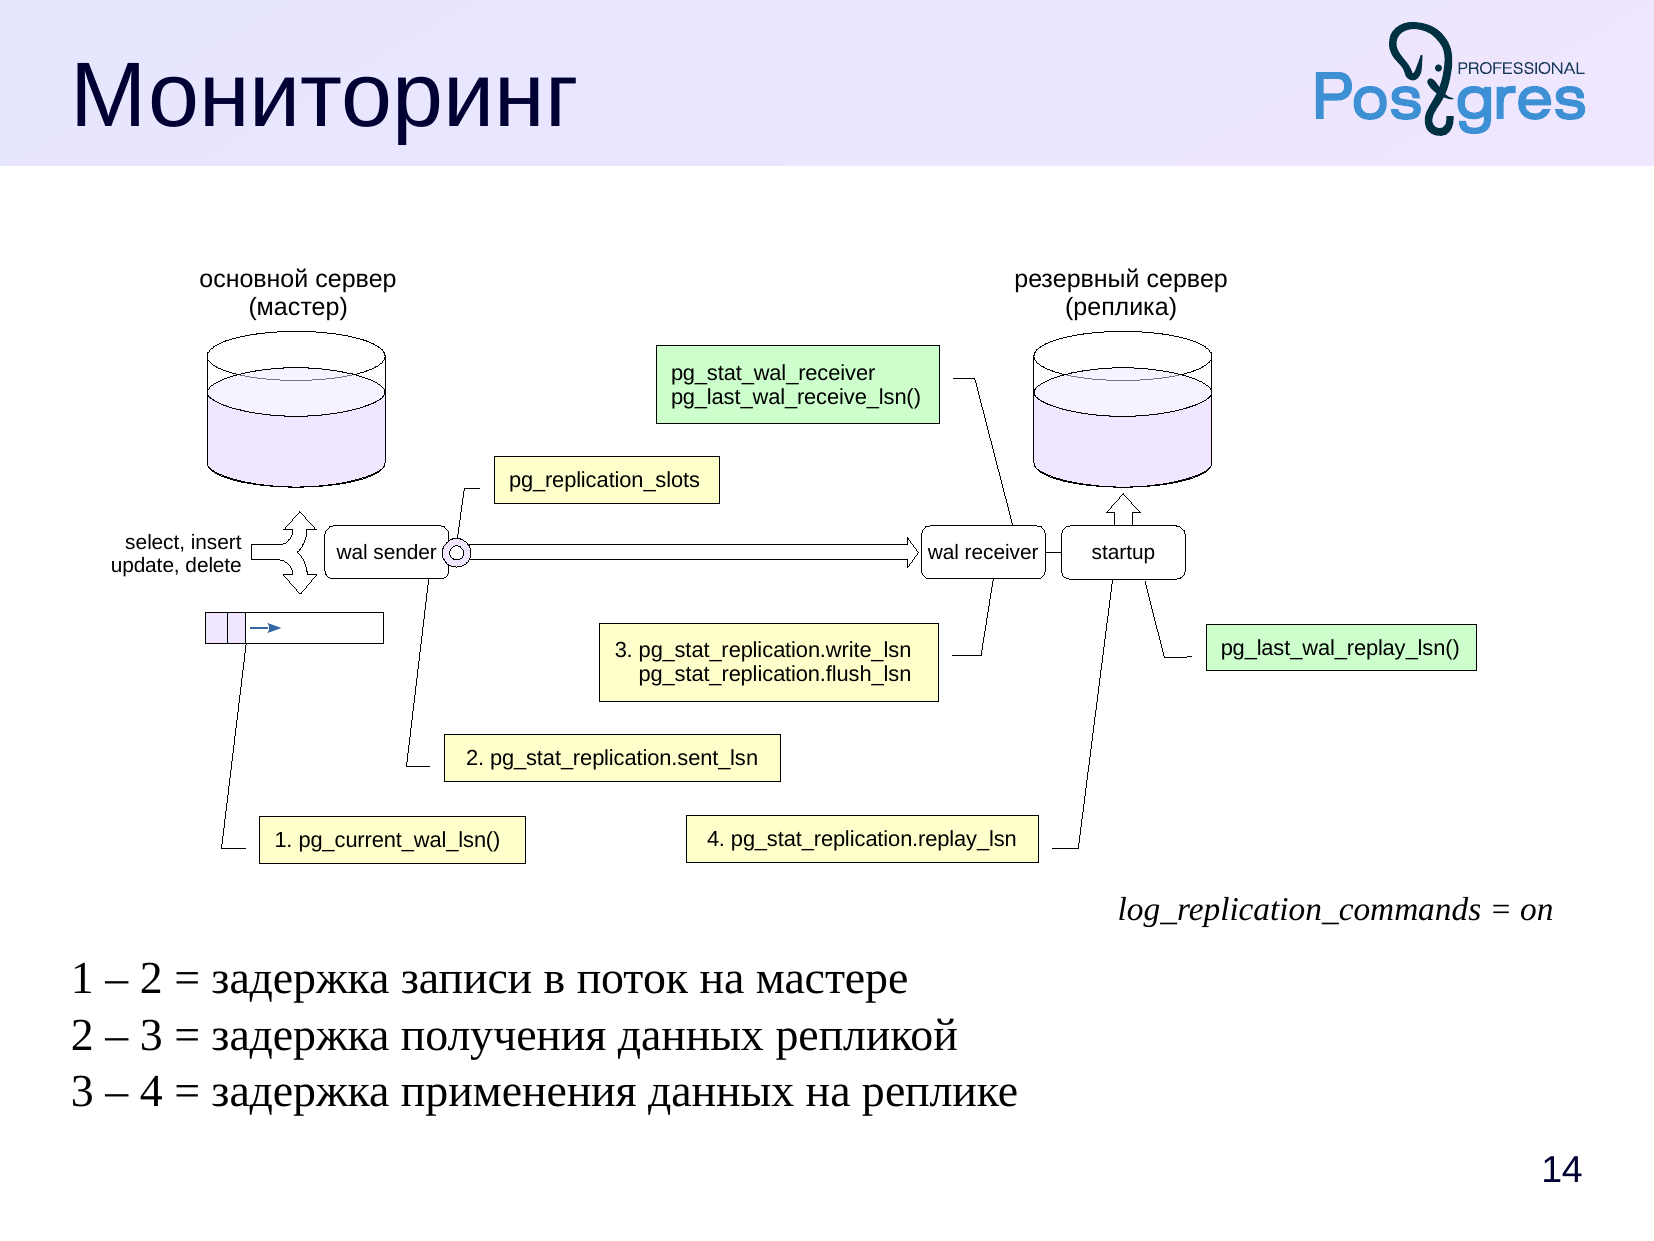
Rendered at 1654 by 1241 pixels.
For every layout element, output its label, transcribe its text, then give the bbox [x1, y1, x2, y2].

title Мониторинг [70, 43, 1241, 147]
text_box log_replication_commands = on [1095, 883, 1570, 936]
text_box pg_last_wal_replay_lsn() [1206, 624, 1476, 671]
text_box [442, 538, 471, 568]
text_box основной сервер (мастер) [184, 257, 412, 283]
text_box pg_replication_slots [494, 456, 720, 503]
list 1 – 2 = задержка записи в поток на мастере 2 – 3 = задержка получения данных репликой 3 – 4 = задержка применения данных на реплике [70, 283, 1583, 1134]
text_box резервный сервер (реплика) [999, 257, 1244, 283]
text_box pg_stat_wal_receiver pg_last_wal_receive_lsn() [656, 345, 939, 423]
